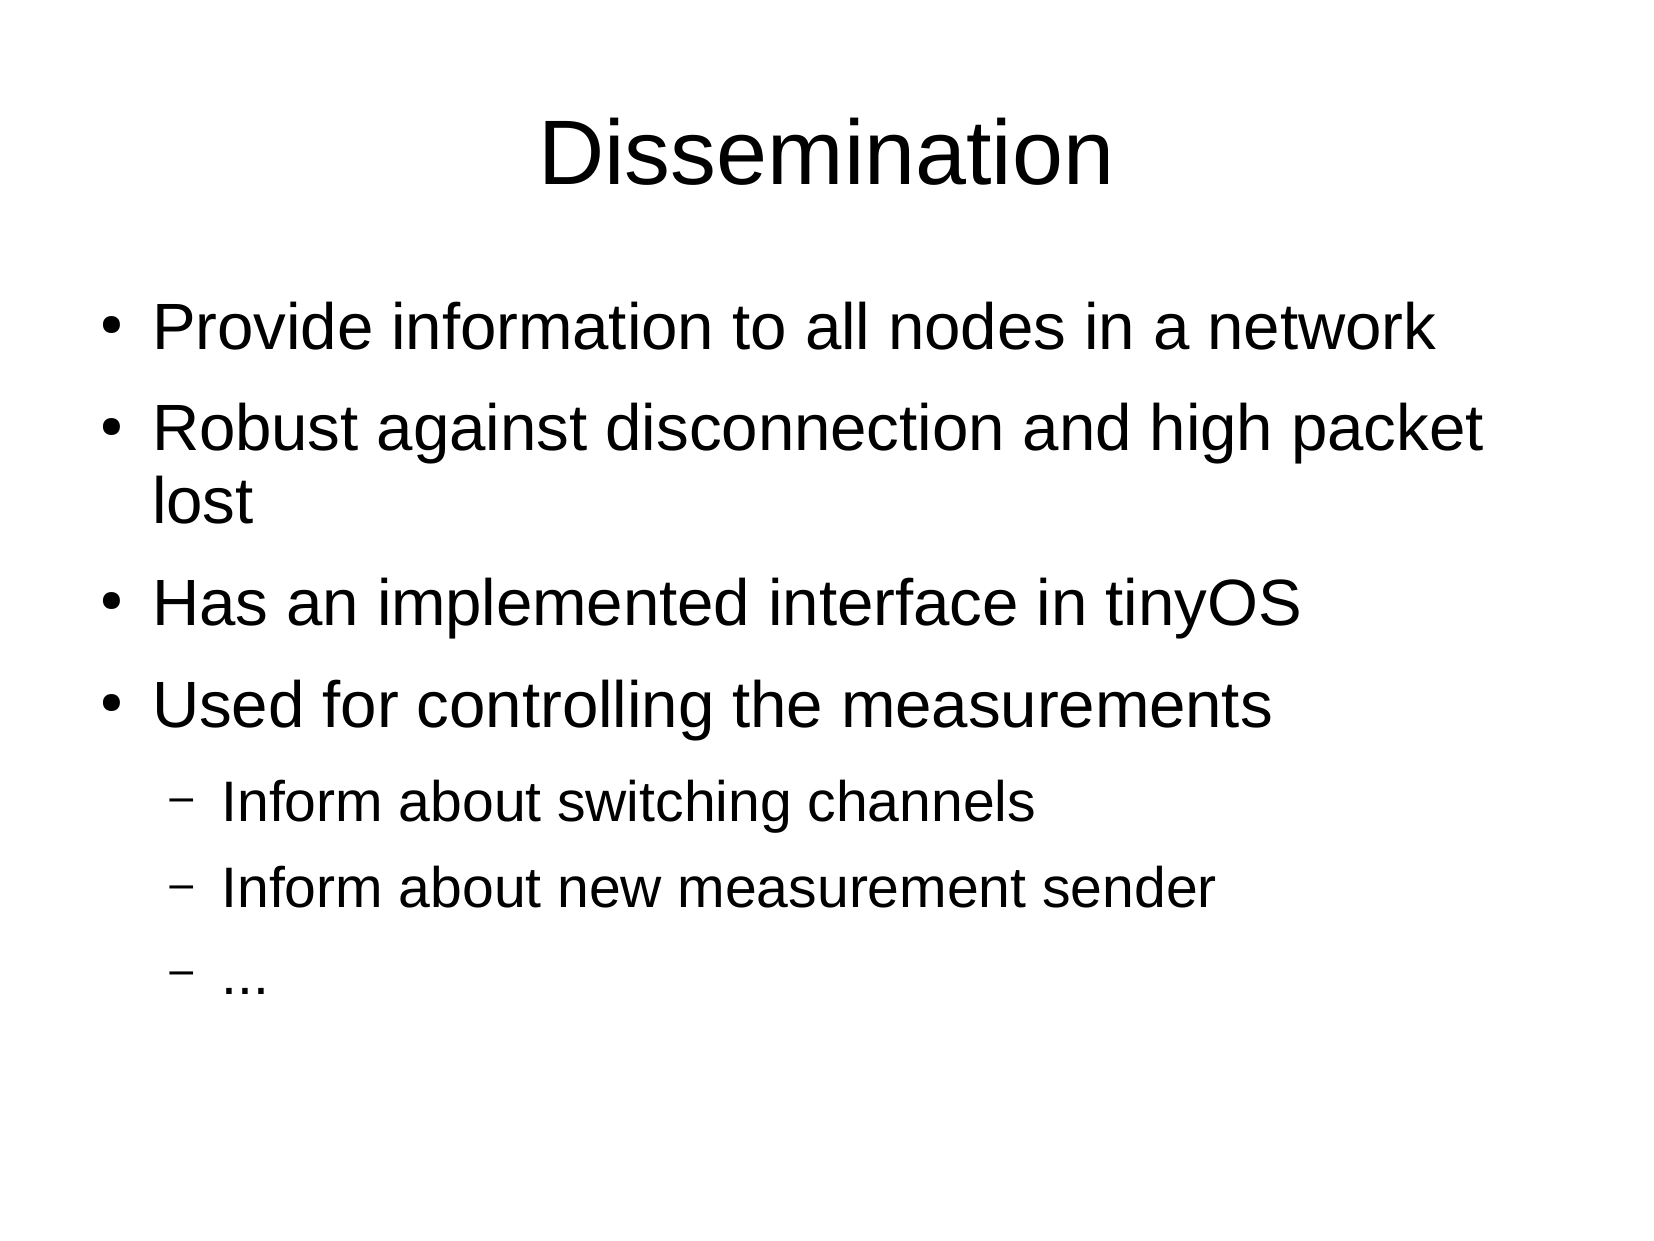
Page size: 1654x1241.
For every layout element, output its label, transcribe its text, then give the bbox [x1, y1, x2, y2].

list Provide information to all nodes in a network Robust against disconnection and high packet lost Has an implemented interface in tinyOS Used for controlling the measurements Inform about switching channels Inform about new measurement sender ... [82, 290, 1571, 1010]
title Dissemination [82, 49, 1571, 257]
